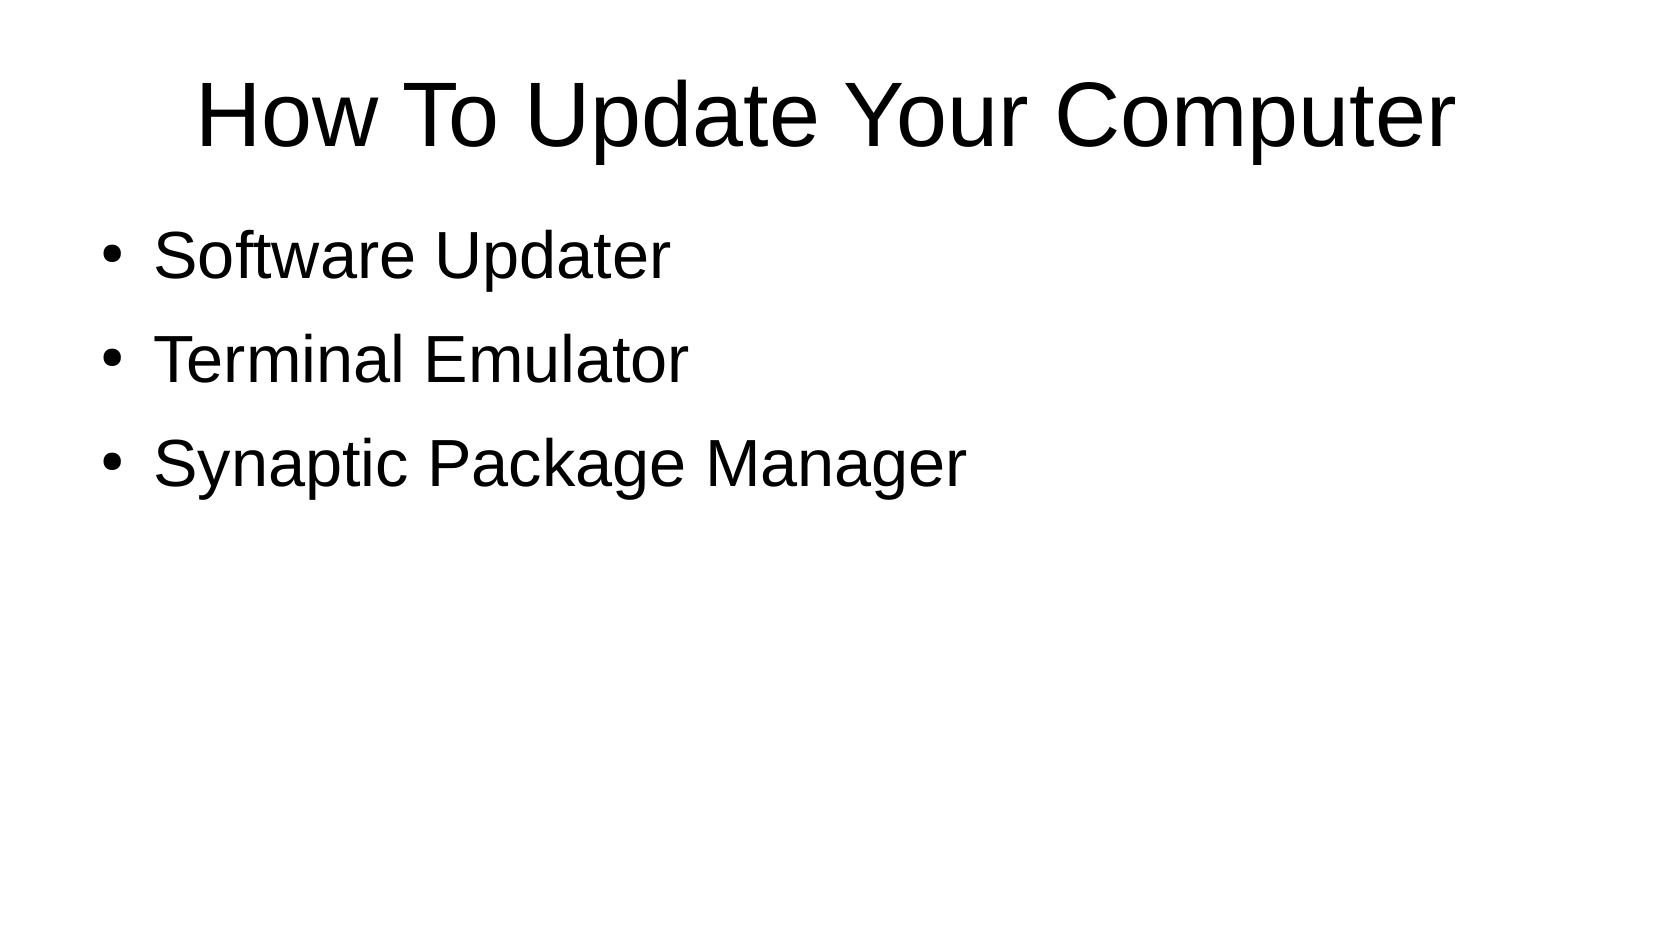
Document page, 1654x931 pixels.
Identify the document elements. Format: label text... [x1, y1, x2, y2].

title How To Update Your Computer [82, 37, 1571, 193]
list Software Updater Terminal Emulator Synaptic Package Manager [82, 217, 1571, 758]
